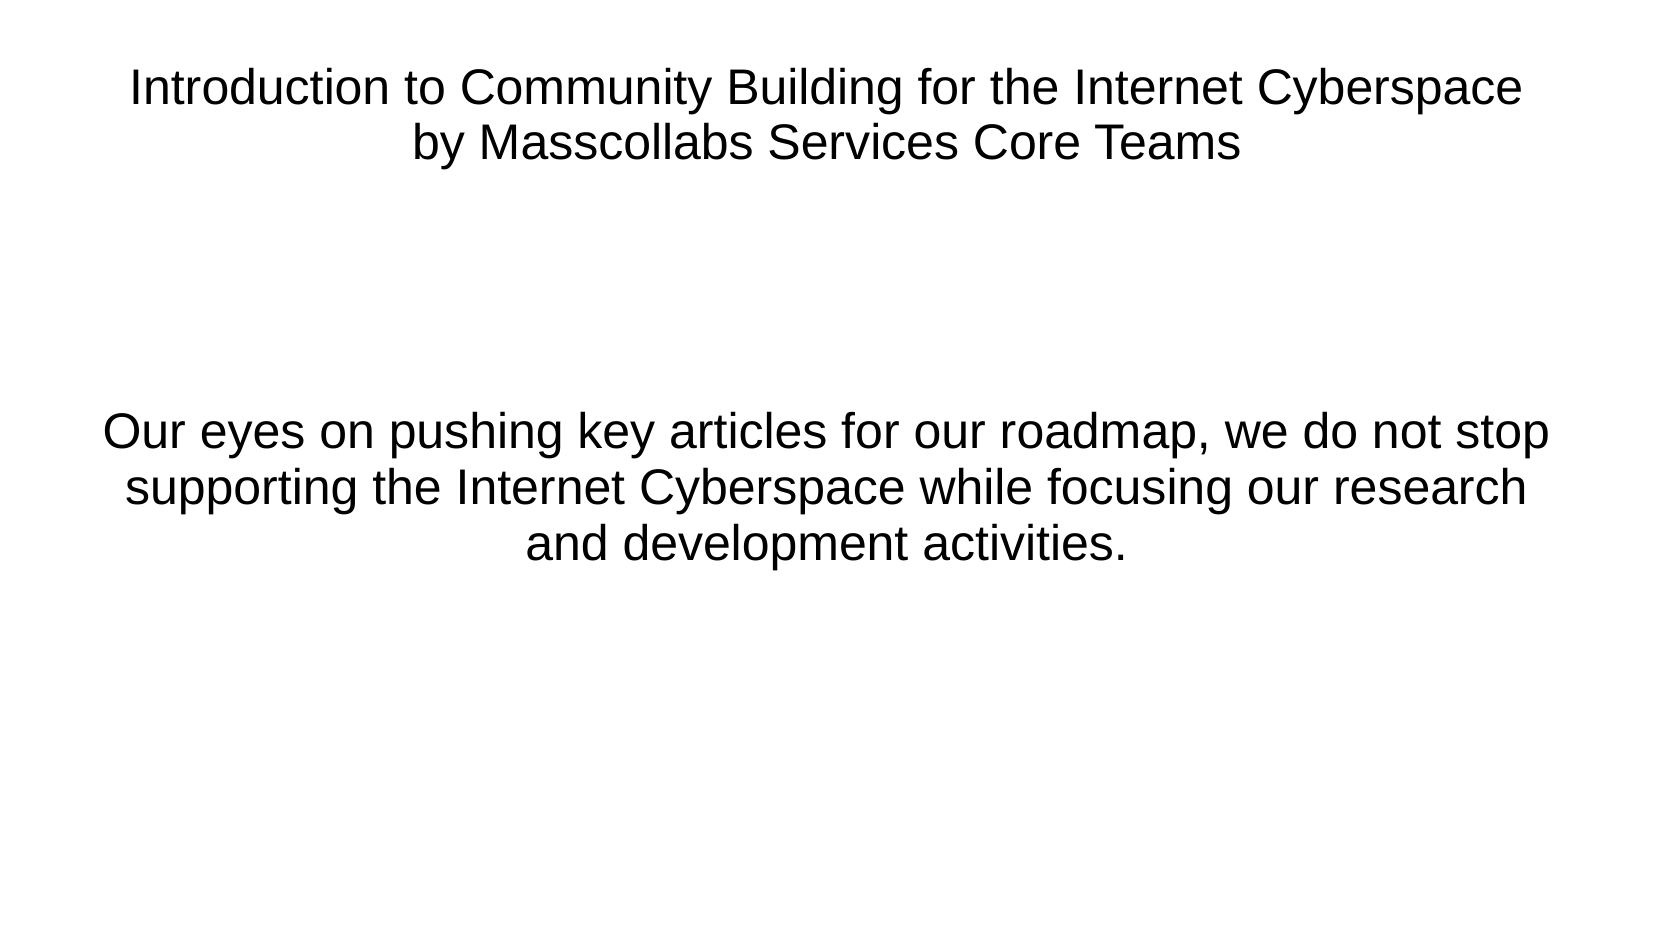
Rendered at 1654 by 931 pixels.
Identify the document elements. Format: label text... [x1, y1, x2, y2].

title Introduction to Community Building for the Internet Cyberspace by Masscollabs Services Core Teams [82, 37, 1571, 193]
subtitle Our eyes on pushing key articles for our roadmap, we do not stop supporting the Internet Cyberspace while focusing our research and development activities. [82, 217, 1571, 758]
